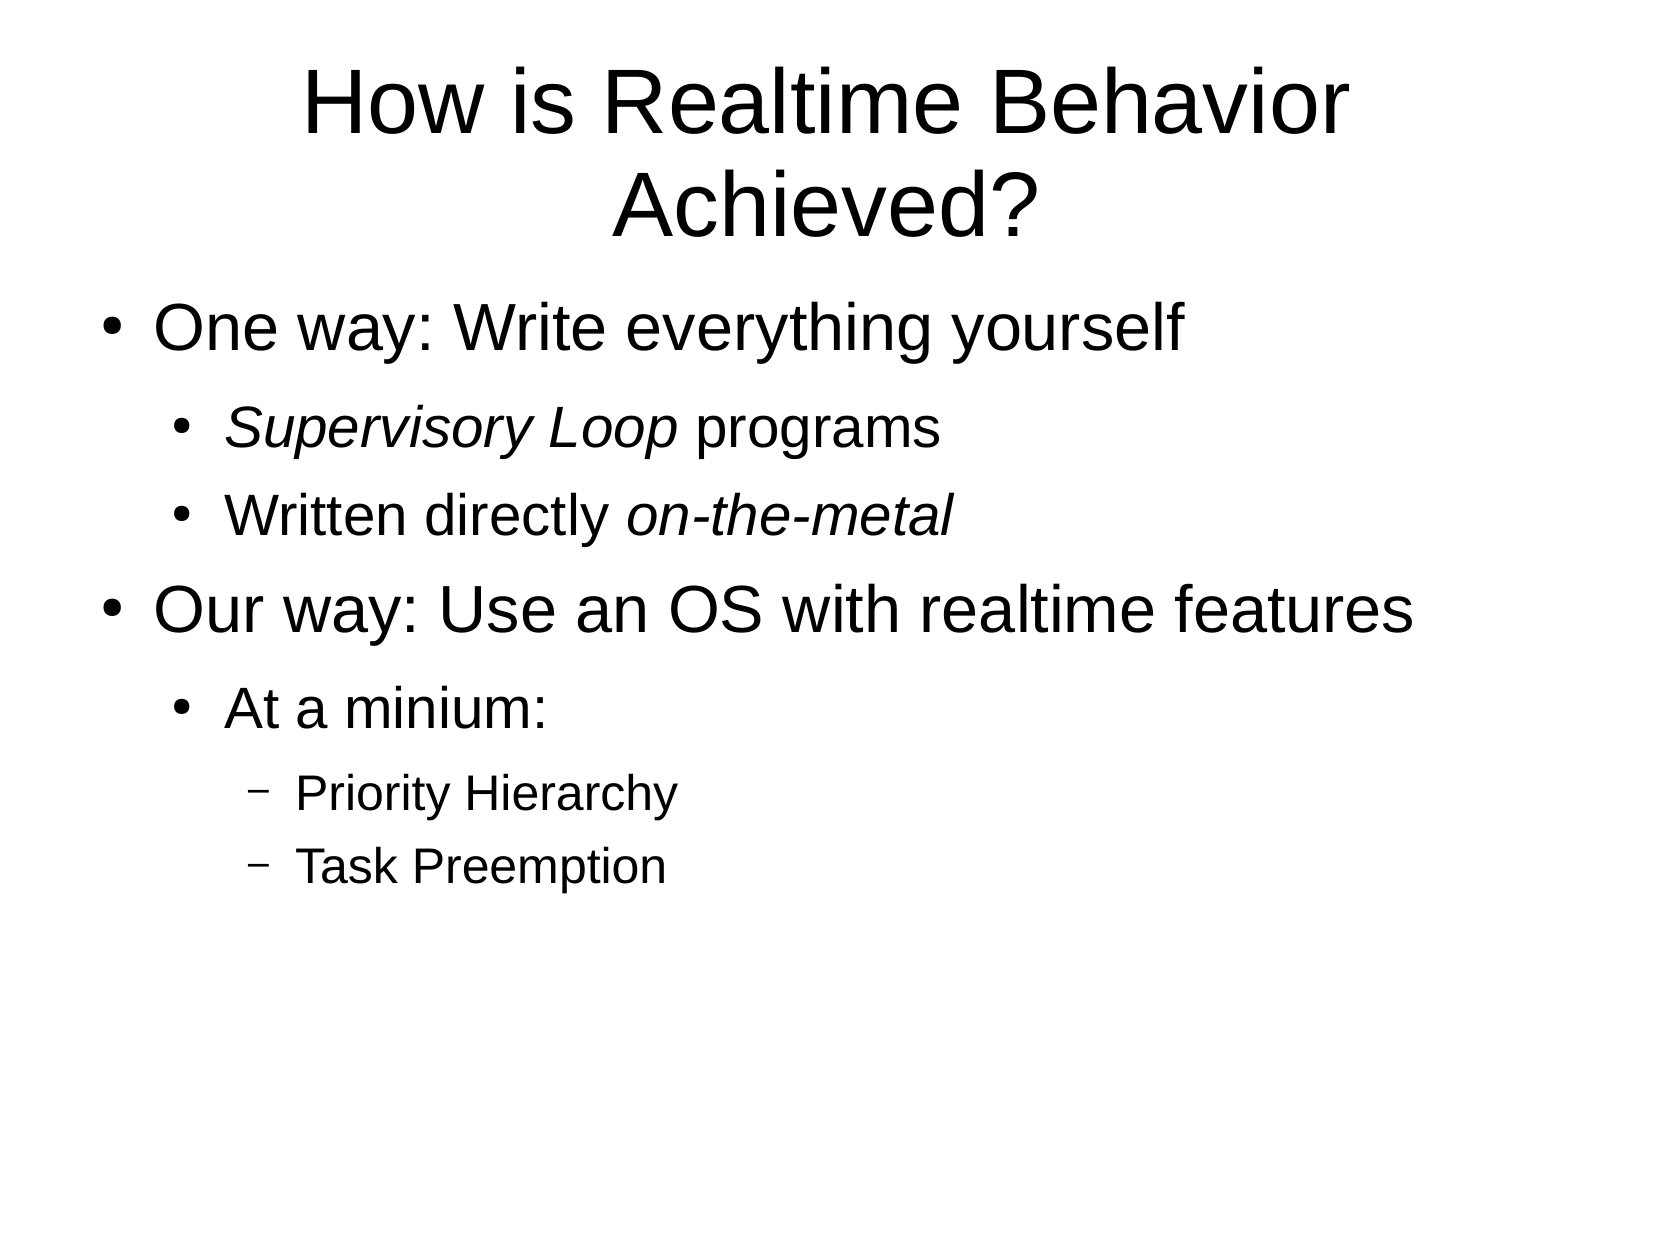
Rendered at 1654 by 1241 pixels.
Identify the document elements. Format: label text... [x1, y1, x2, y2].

title How is Realtime Behavior Achieved? [82, 50, 1571, 256]
list One way: Write everything yourself Supervisory Loop programs Written directly on-the-metal Our way: Use an OS with realtime features At a minium: Priority Hierarchy Task Preemption [82, 290, 1571, 1094]
